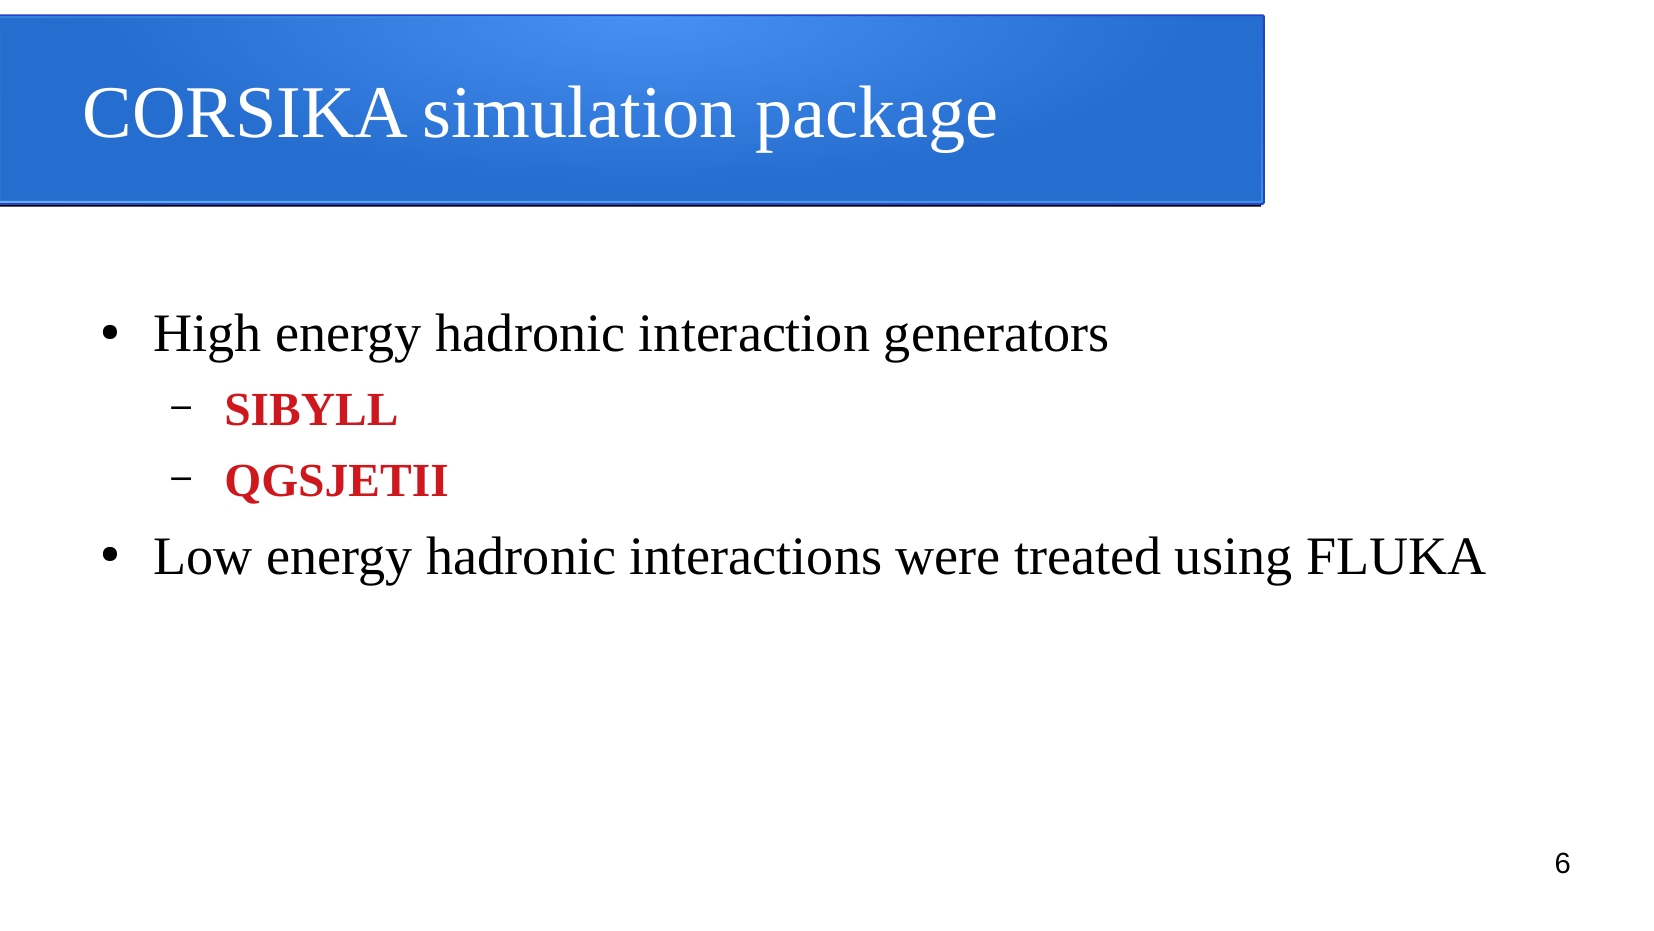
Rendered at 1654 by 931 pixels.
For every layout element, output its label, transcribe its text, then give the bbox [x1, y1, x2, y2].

title CORSIKA simulation package [82, 29, 1235, 196]
list High energy hadronic interaction generators SIBYLL QGSJETII Low energy hadronic interactions were treated using FLUKA [82, 224, 1571, 843]
